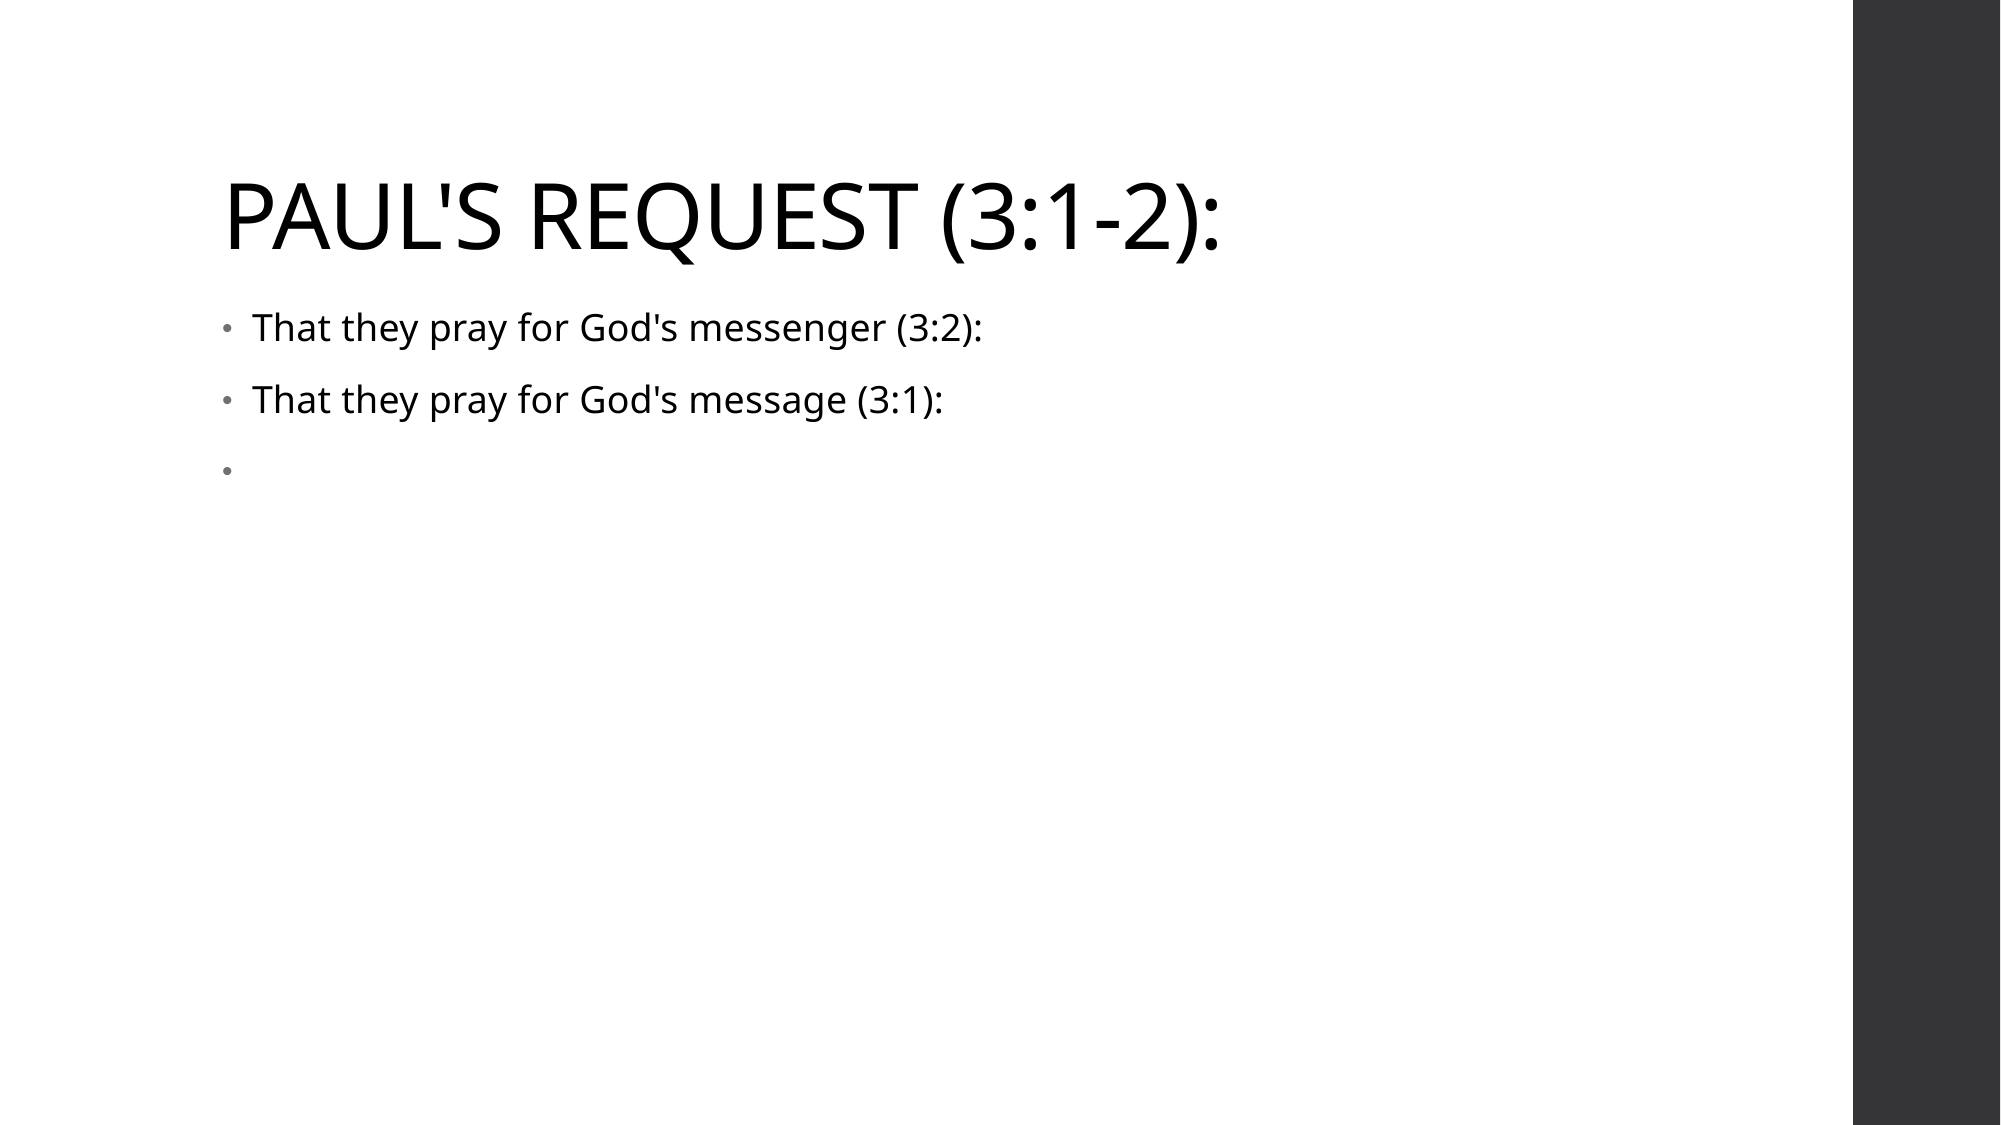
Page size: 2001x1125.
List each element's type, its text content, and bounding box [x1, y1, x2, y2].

list That they pray for God's messenger (3:2): That they pray for God's message (3:1): [206, 299, 1617, 1014]
title PAUL'S REQUEST (3:1-2): [206, 60, 1797, 278]
